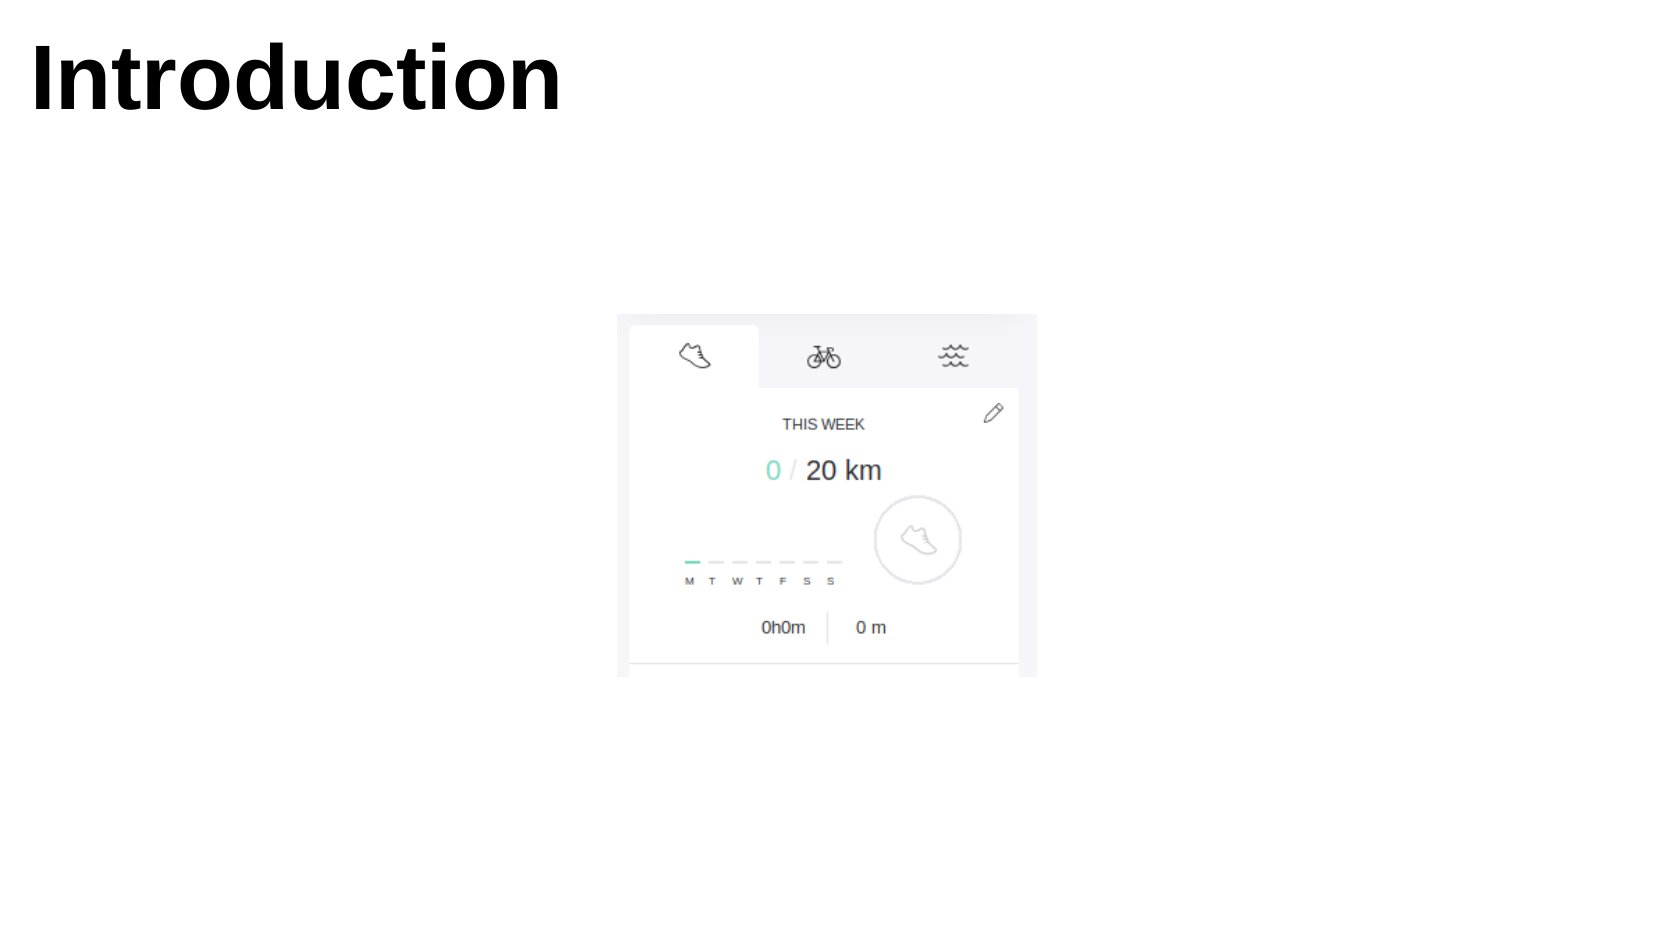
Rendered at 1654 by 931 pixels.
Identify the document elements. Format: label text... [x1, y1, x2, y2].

picture [617, 314, 1037, 677]
title Introduction [30, 0, 1489, 156]
